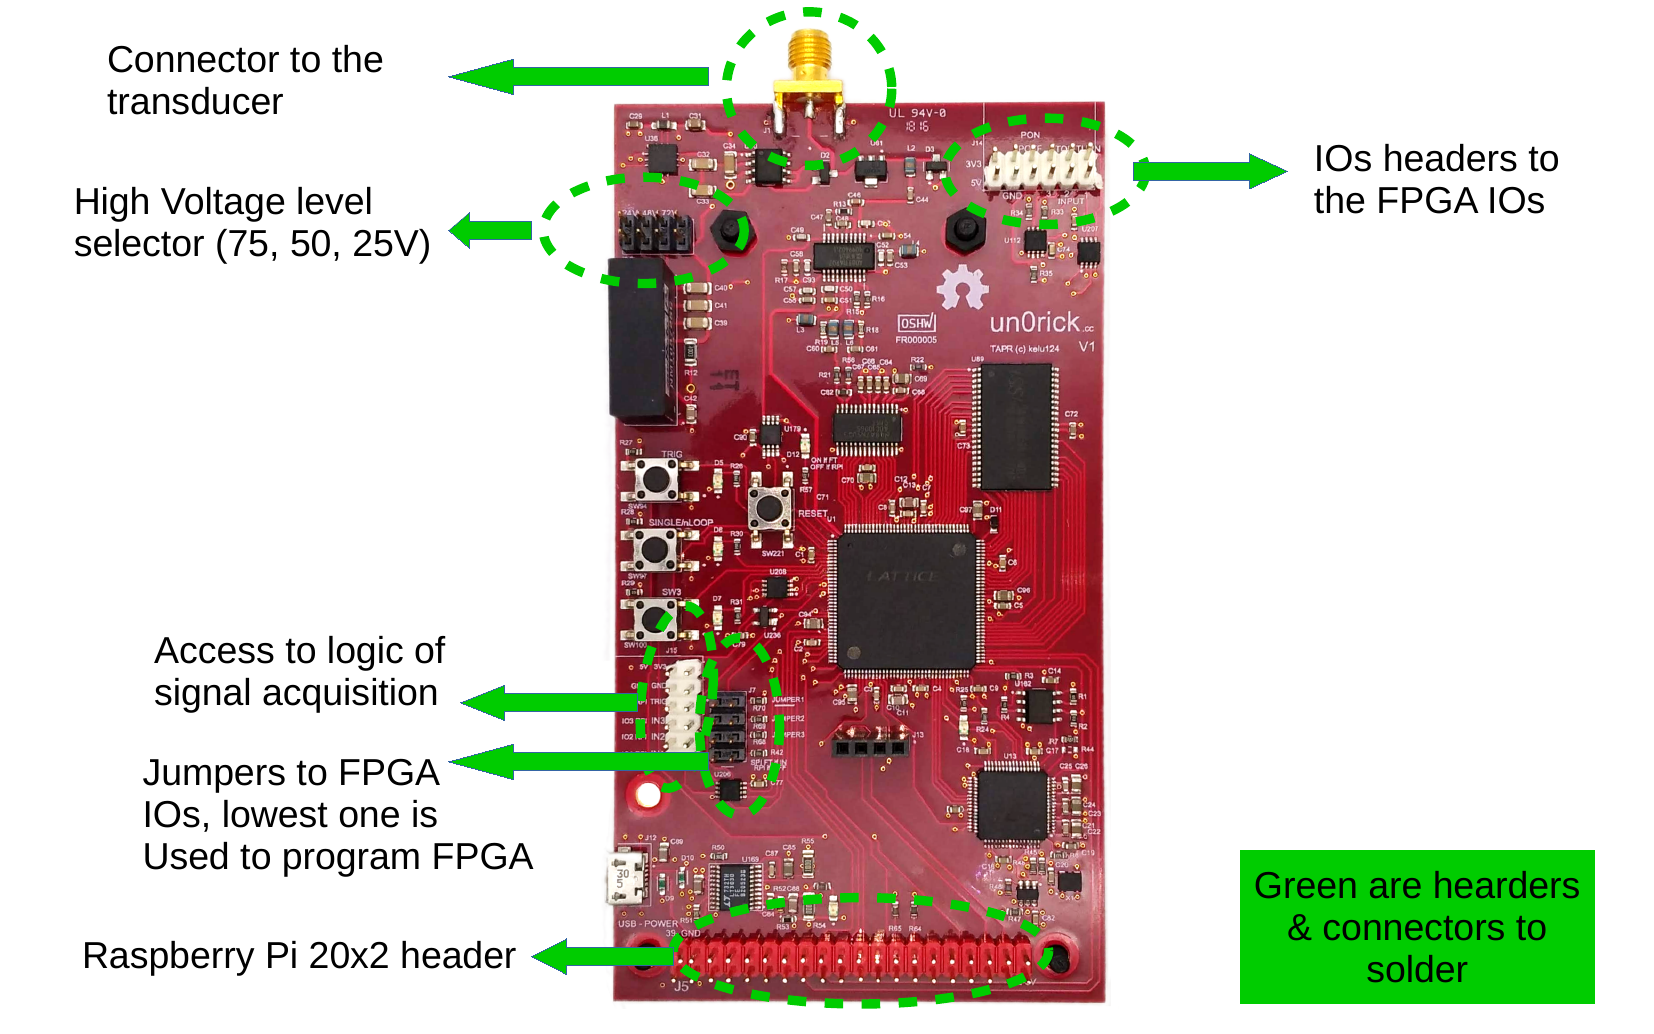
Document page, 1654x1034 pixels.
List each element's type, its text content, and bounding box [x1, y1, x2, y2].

text_box [531, 938, 674, 975]
text_box Raspberry Pi 20x2 header [67, 926, 532, 984]
text_box Connector to the transducer [92, 31, 399, 130]
text_box [461, 685, 638, 721]
text_box High Voltage level selector (75, 50, 25V) [59, 172, 447, 272]
text_box [448, 59, 709, 95]
text_box [448, 212, 532, 249]
text_box Access to logic of signal acquisition [139, 621, 461, 721]
text_box Green are hearders & connectors to solder [1240, 850, 1595, 1004]
text_box IOs headers to the FPGA IOs [1299, 129, 1586, 229]
text_box Jumpers to FPGA IOs, lowest one is Used to program FPGA [127, 744, 558, 927]
text_box [1133, 153, 1288, 189]
picture [599, 23, 1123, 1009]
text_box [558, 752, 709, 771]
